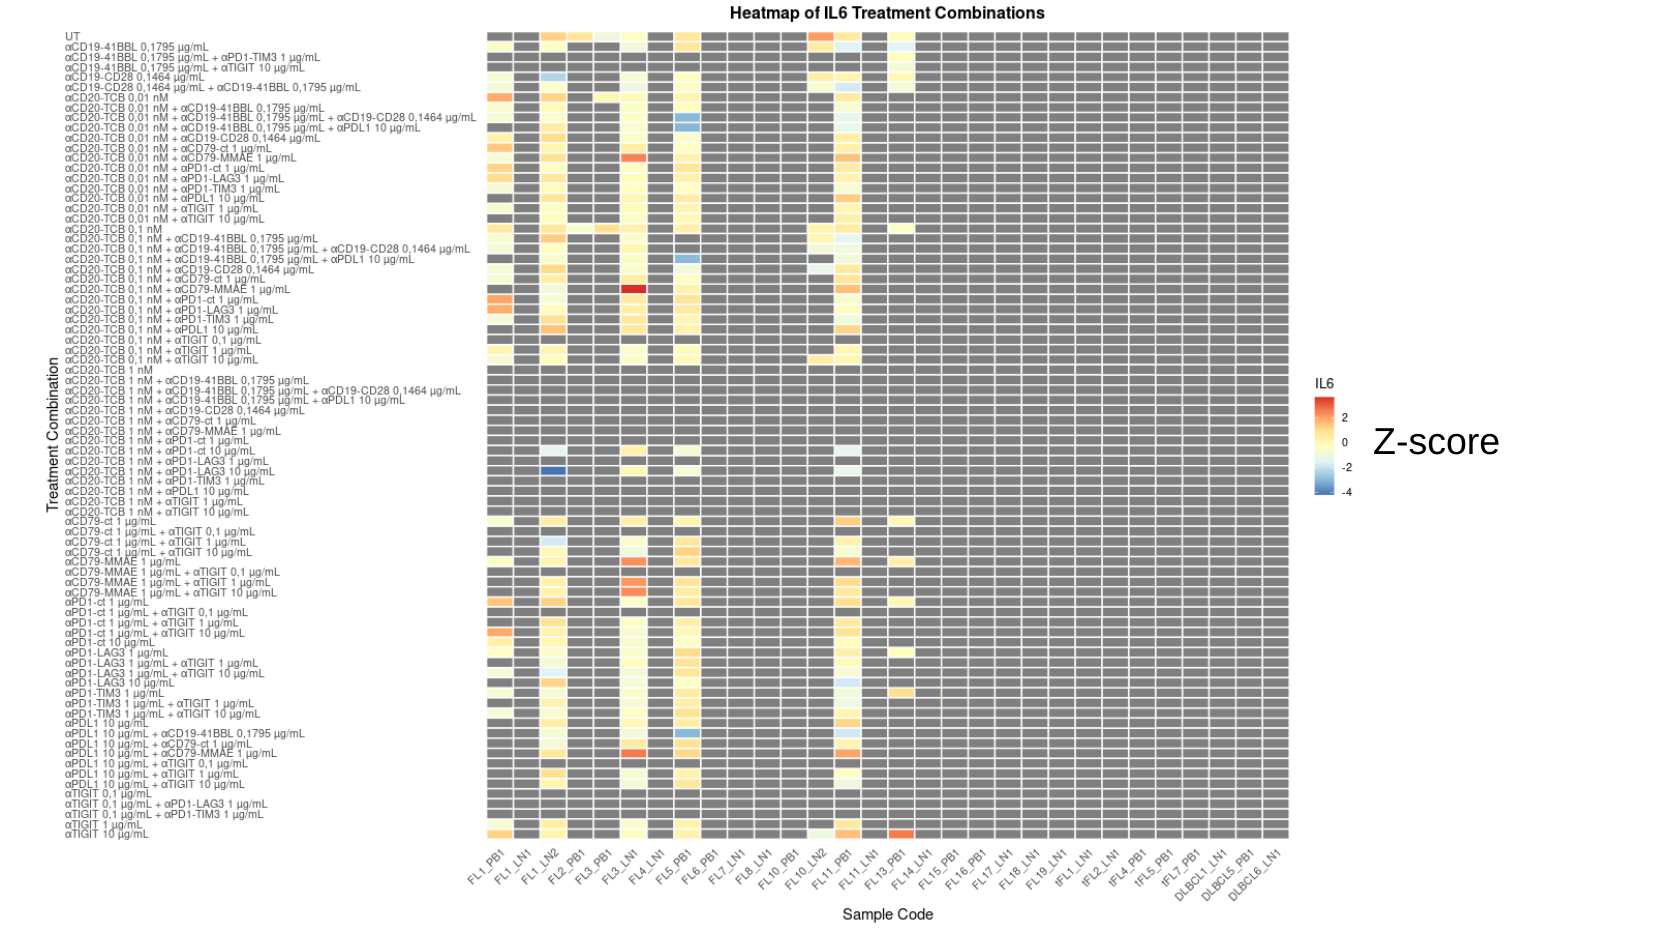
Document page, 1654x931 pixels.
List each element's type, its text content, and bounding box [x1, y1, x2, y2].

text_box Z-score [1358, 413, 1565, 471]
picture [0, 0, 1406, 931]
